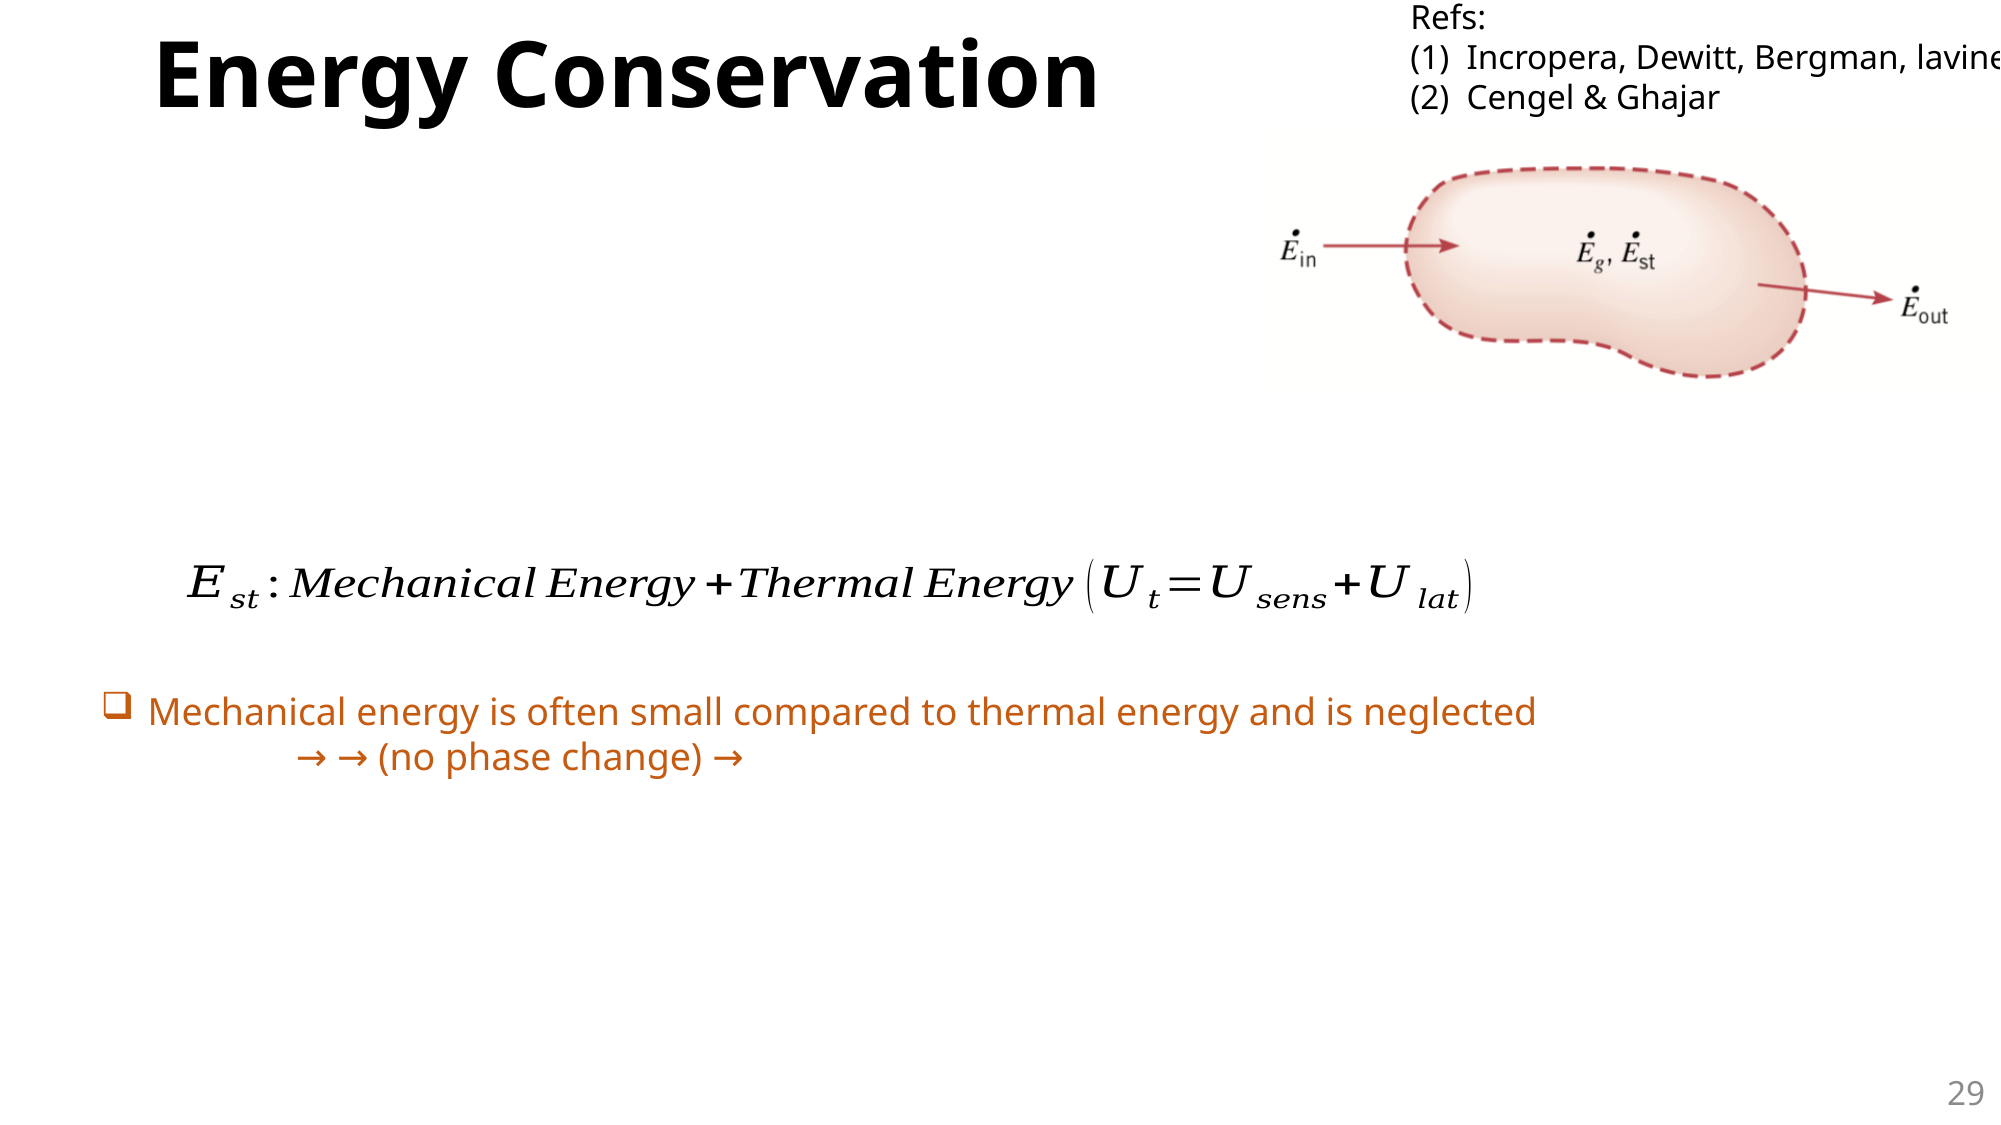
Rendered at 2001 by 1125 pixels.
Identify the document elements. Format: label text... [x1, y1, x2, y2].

chart [171, 556, 1487, 618]
text_box Refs: Incropera, Dewitt, Bergman, lavine Cengel & Ghajar [1395, 0, 2000, 124]
picture [1268, 94, 1996, 395]
title Energy Conservation [137, 0, 1395, 187]
text_box Mechanical energy is often small compared to thermal energy and is neglected → → (no phase change) → [86, 680, 1924, 786]
